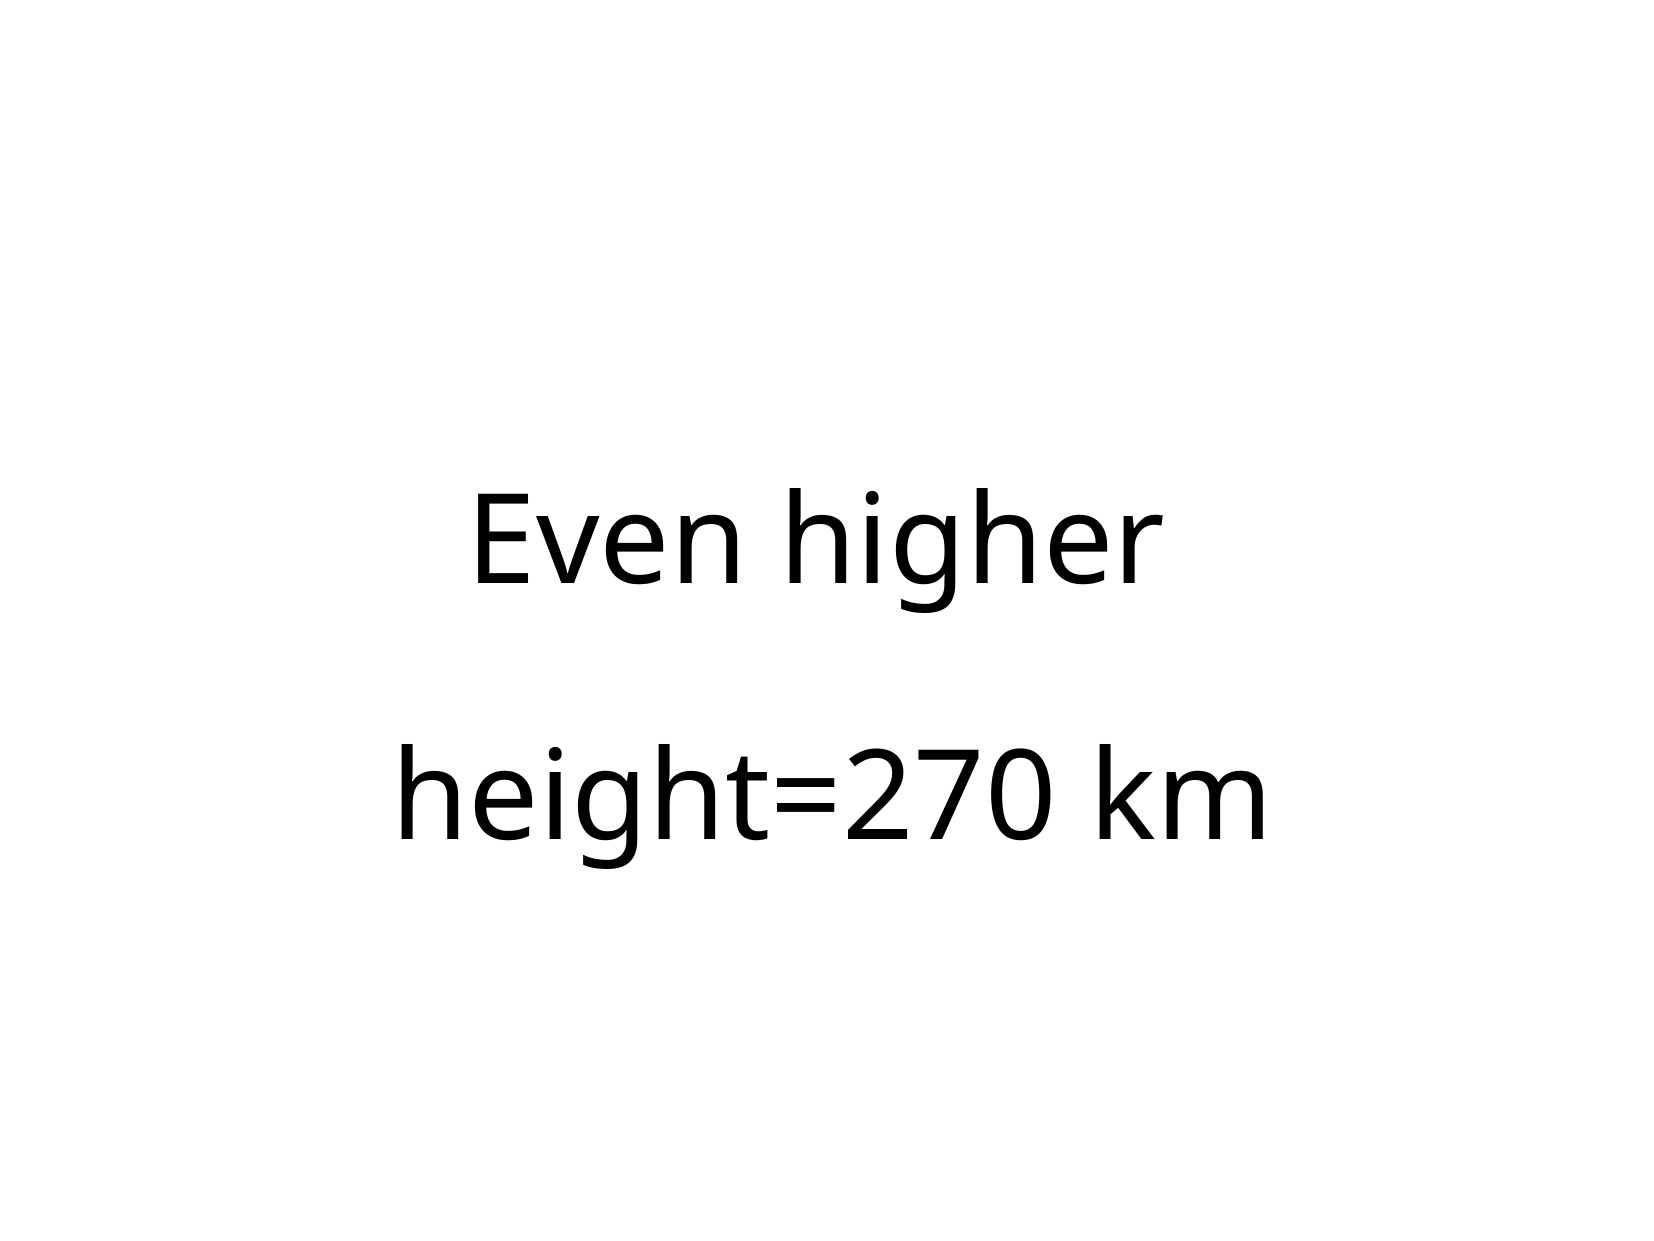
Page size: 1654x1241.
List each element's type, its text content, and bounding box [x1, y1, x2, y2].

title Even higher height=270 km [30, 444, 1636, 796]
